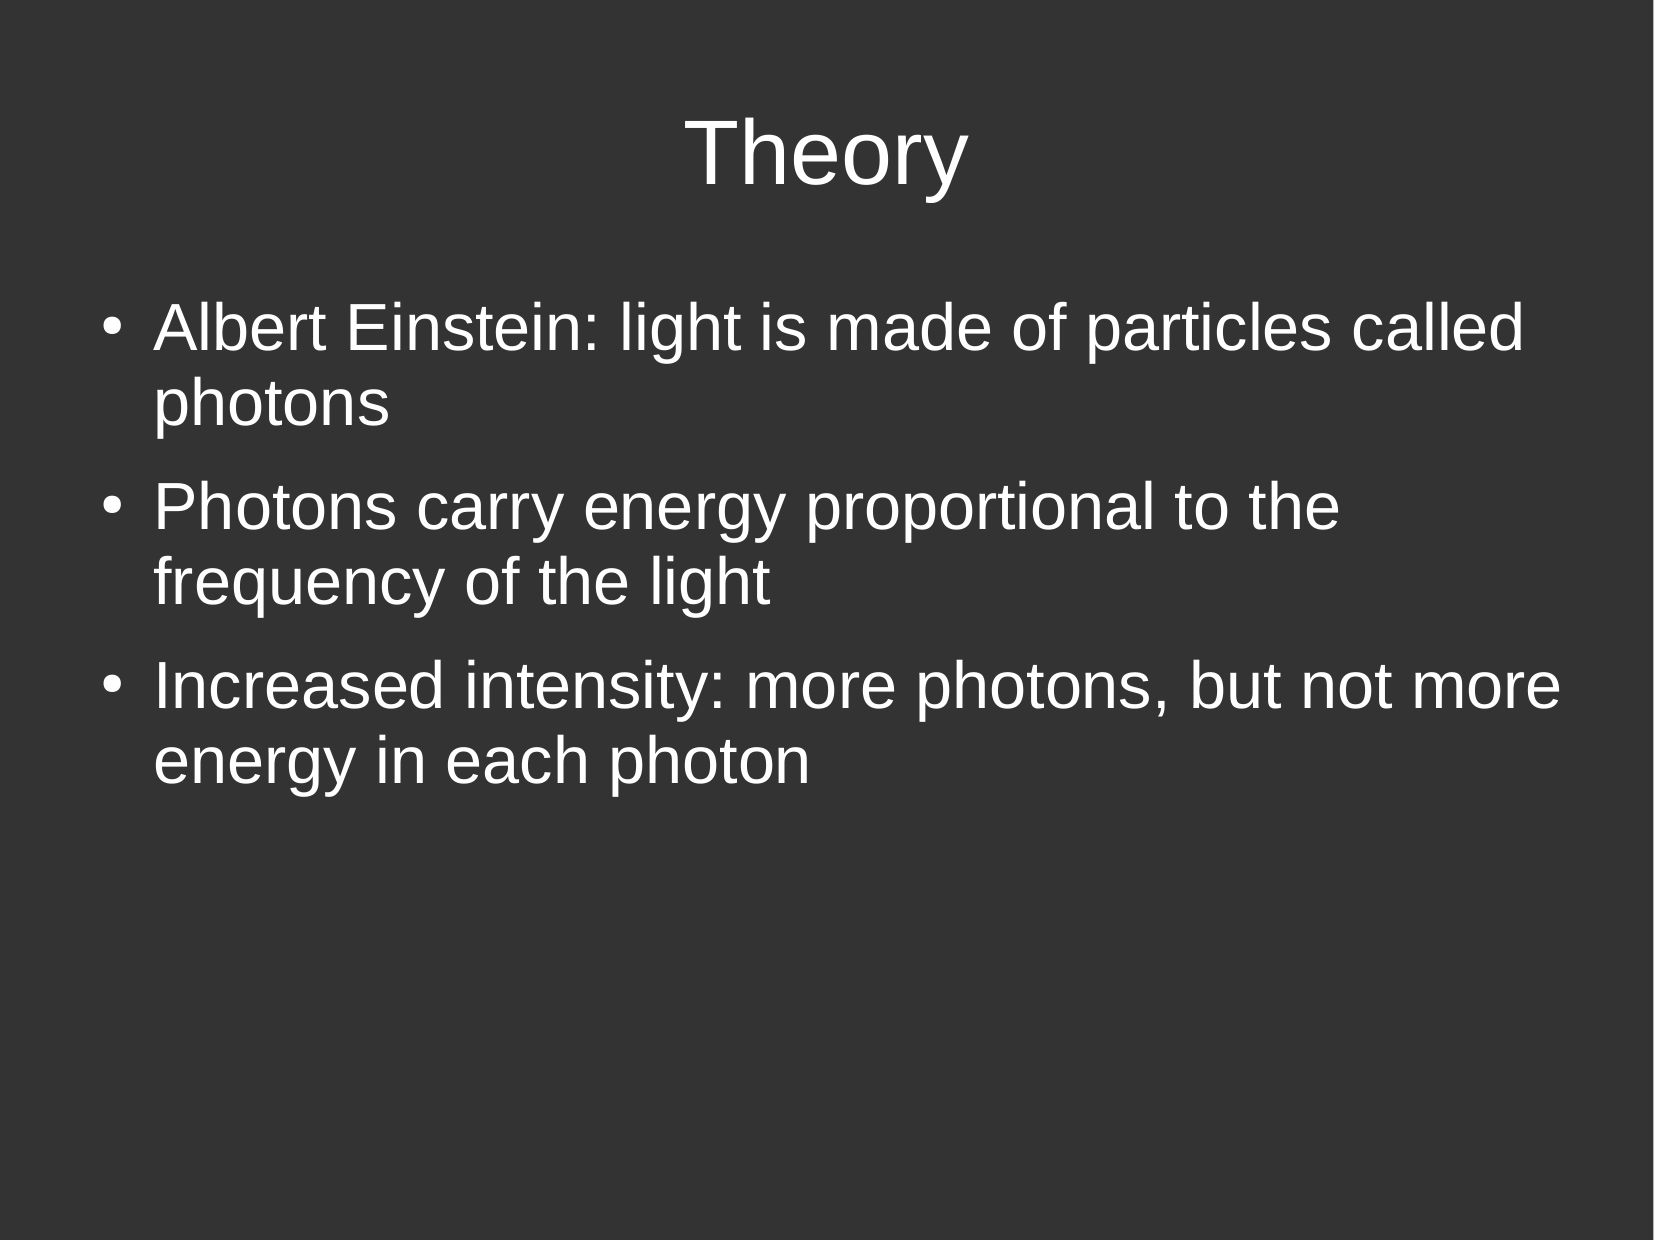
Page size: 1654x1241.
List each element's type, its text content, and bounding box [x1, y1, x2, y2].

title Theory [82, 49, 1571, 257]
list Albert Einstein: light is made of particles called photons Photons carry energy proportional to the frequency of the light Increased intensity: more photons, but not more energy in each photon [82, 290, 1571, 1010]
